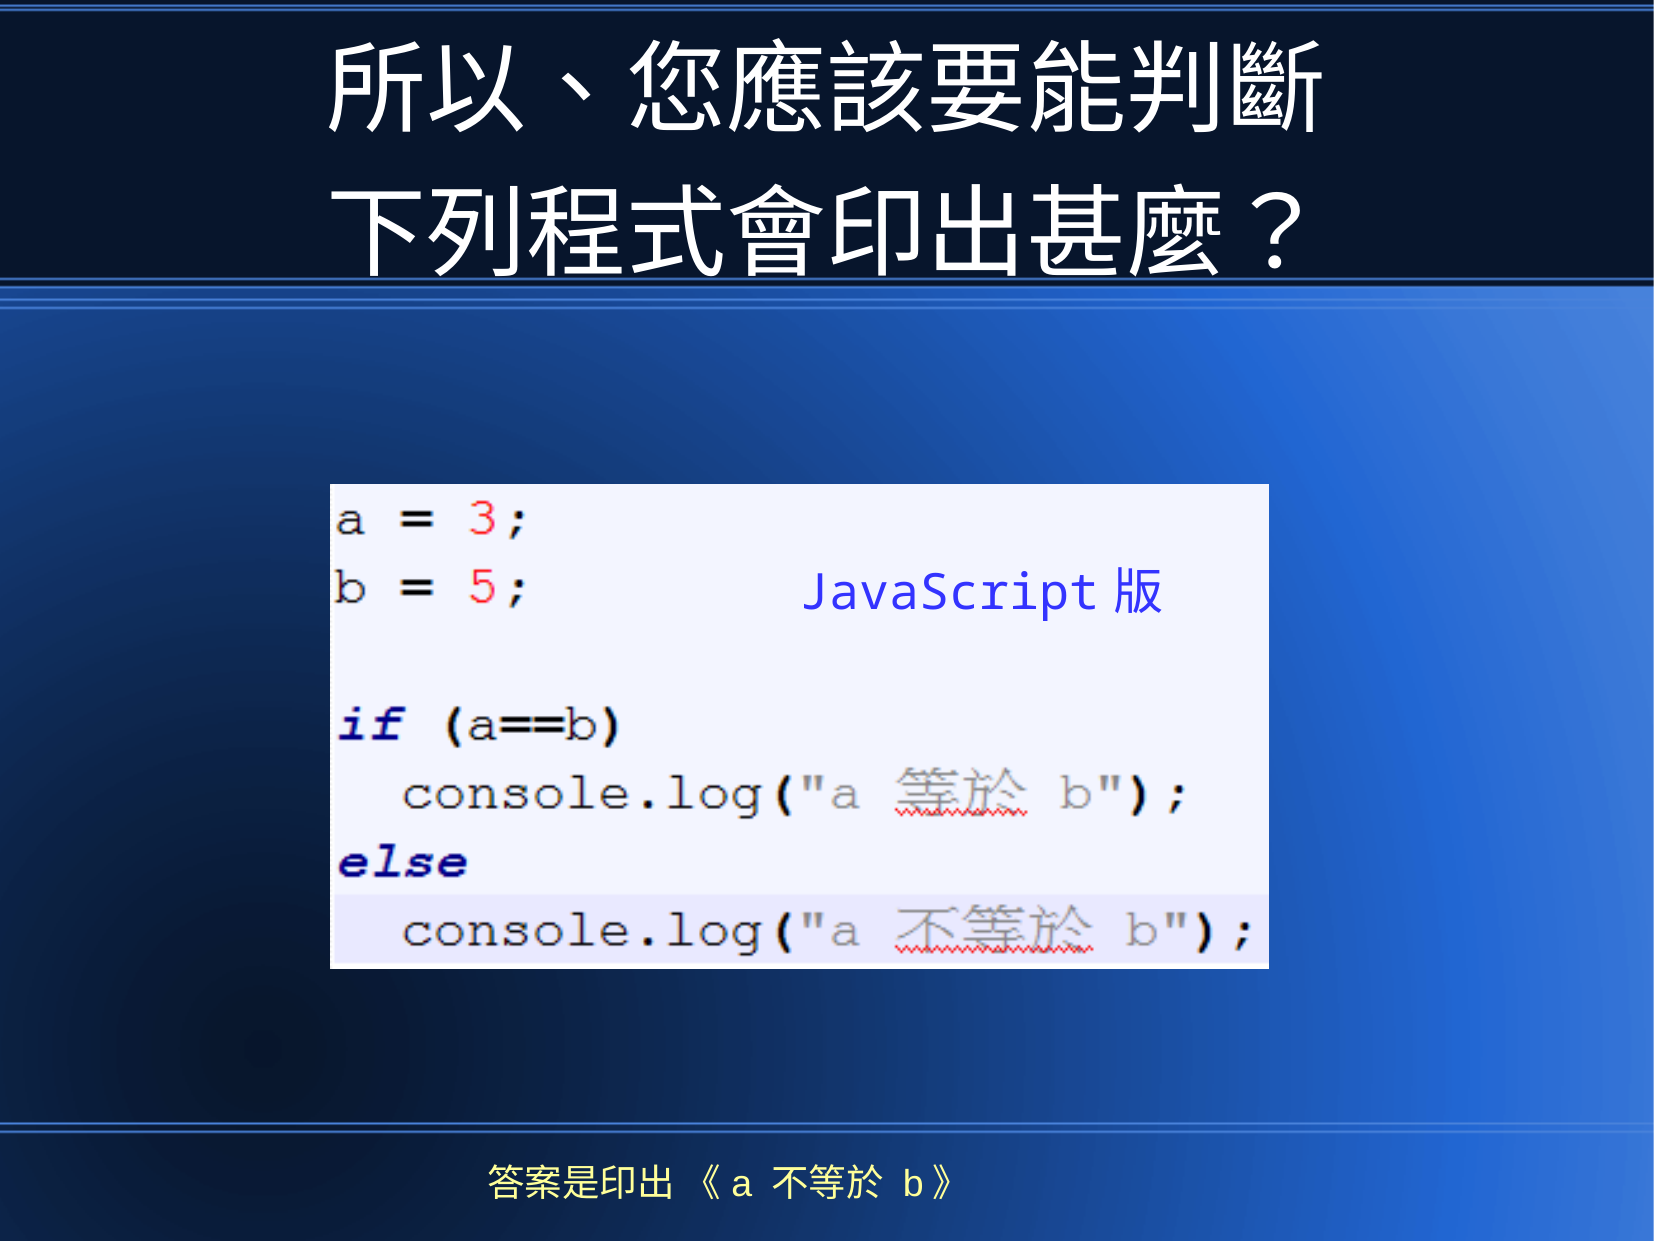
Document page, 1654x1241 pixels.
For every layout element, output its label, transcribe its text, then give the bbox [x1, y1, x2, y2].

picture [0, 0, 1654, 1241]
text_box 答案是印出 《a 不等於 b》 [472, 1145, 984, 1208]
title 所以、您應該要能判斷 下列程式會印出甚麼？ [82, 32, 1571, 274]
text_box JavaScript版 [784, 543, 1127, 619]
